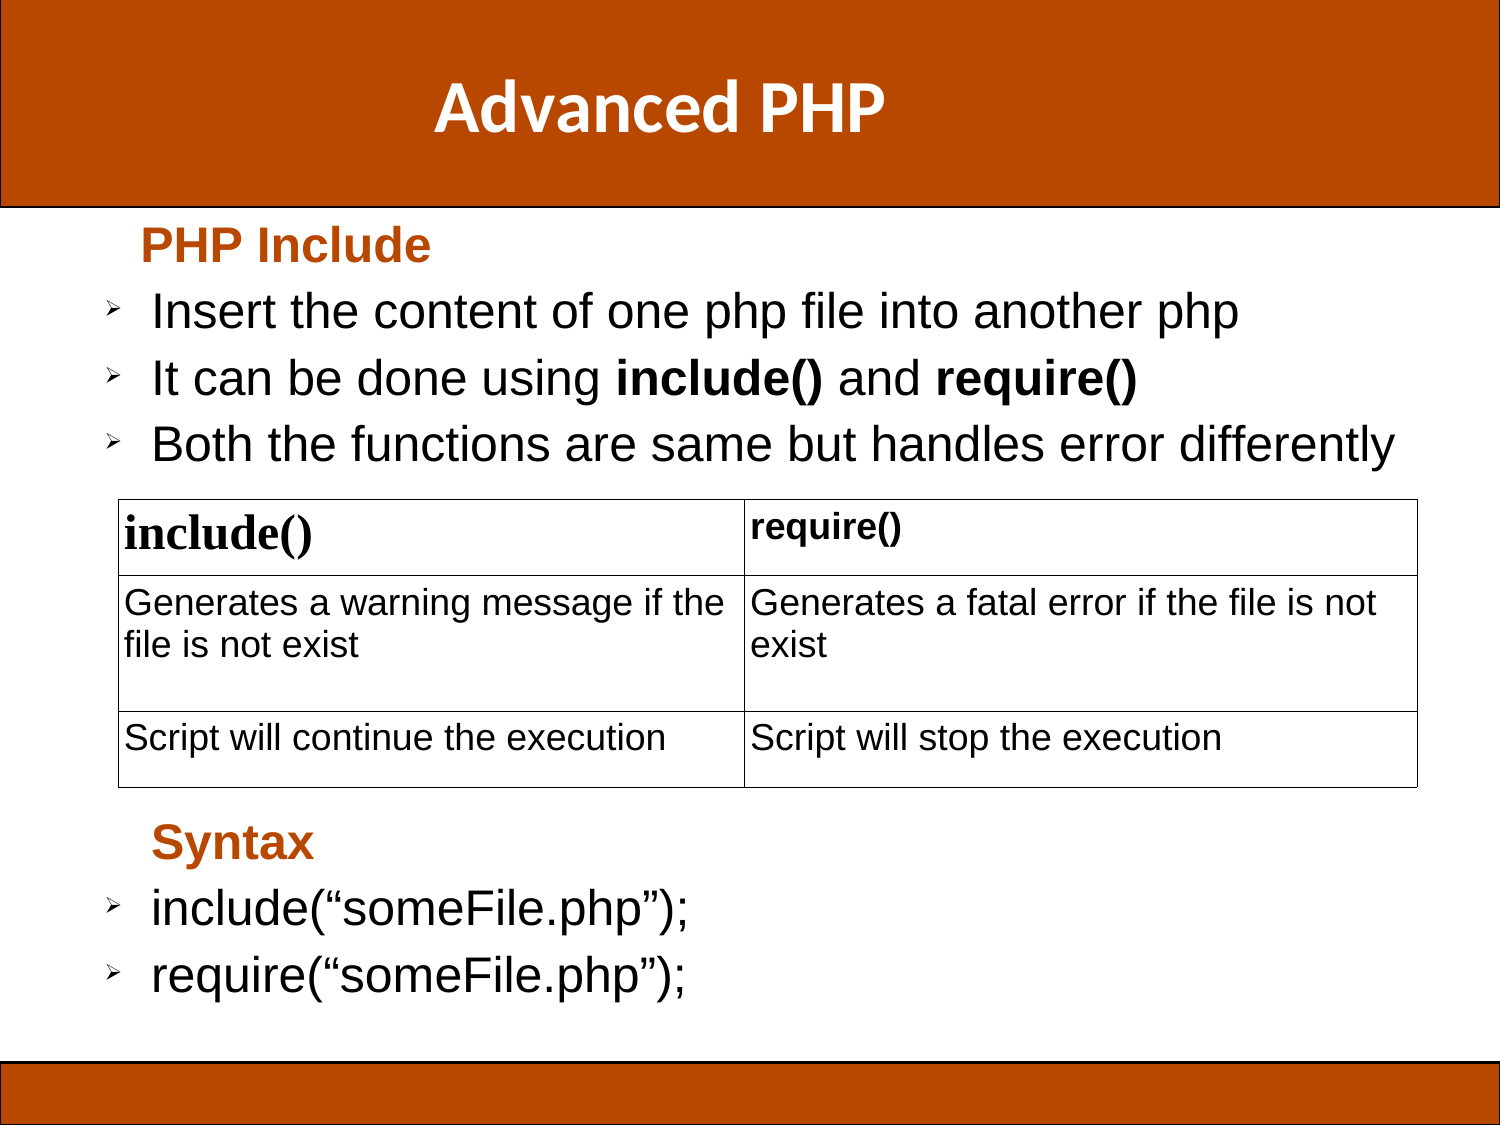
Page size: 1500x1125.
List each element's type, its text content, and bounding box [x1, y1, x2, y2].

table_cell Script will stop the execution [745, 712, 1417, 787]
table_header require() [745, 500, 1417, 575]
table_cell Generates a warning message if the file is not exist [119, 576, 744, 711]
table_cell Script will continue the execution [119, 712, 744, 787]
table_cell Generates a fatal error if the file is not exist [745, 576, 1417, 711]
table_header include() [119, 500, 744, 575]
text_box Advanced PHP [202, 67, 1119, 148]
list PHP Include Insert the content of one php file into another php It can be done using include() and require() Both the functions are same but handles error differently Syntax include(“someFile.php”); require(“someFile.php”); [29, 148, 1418, 1070]
